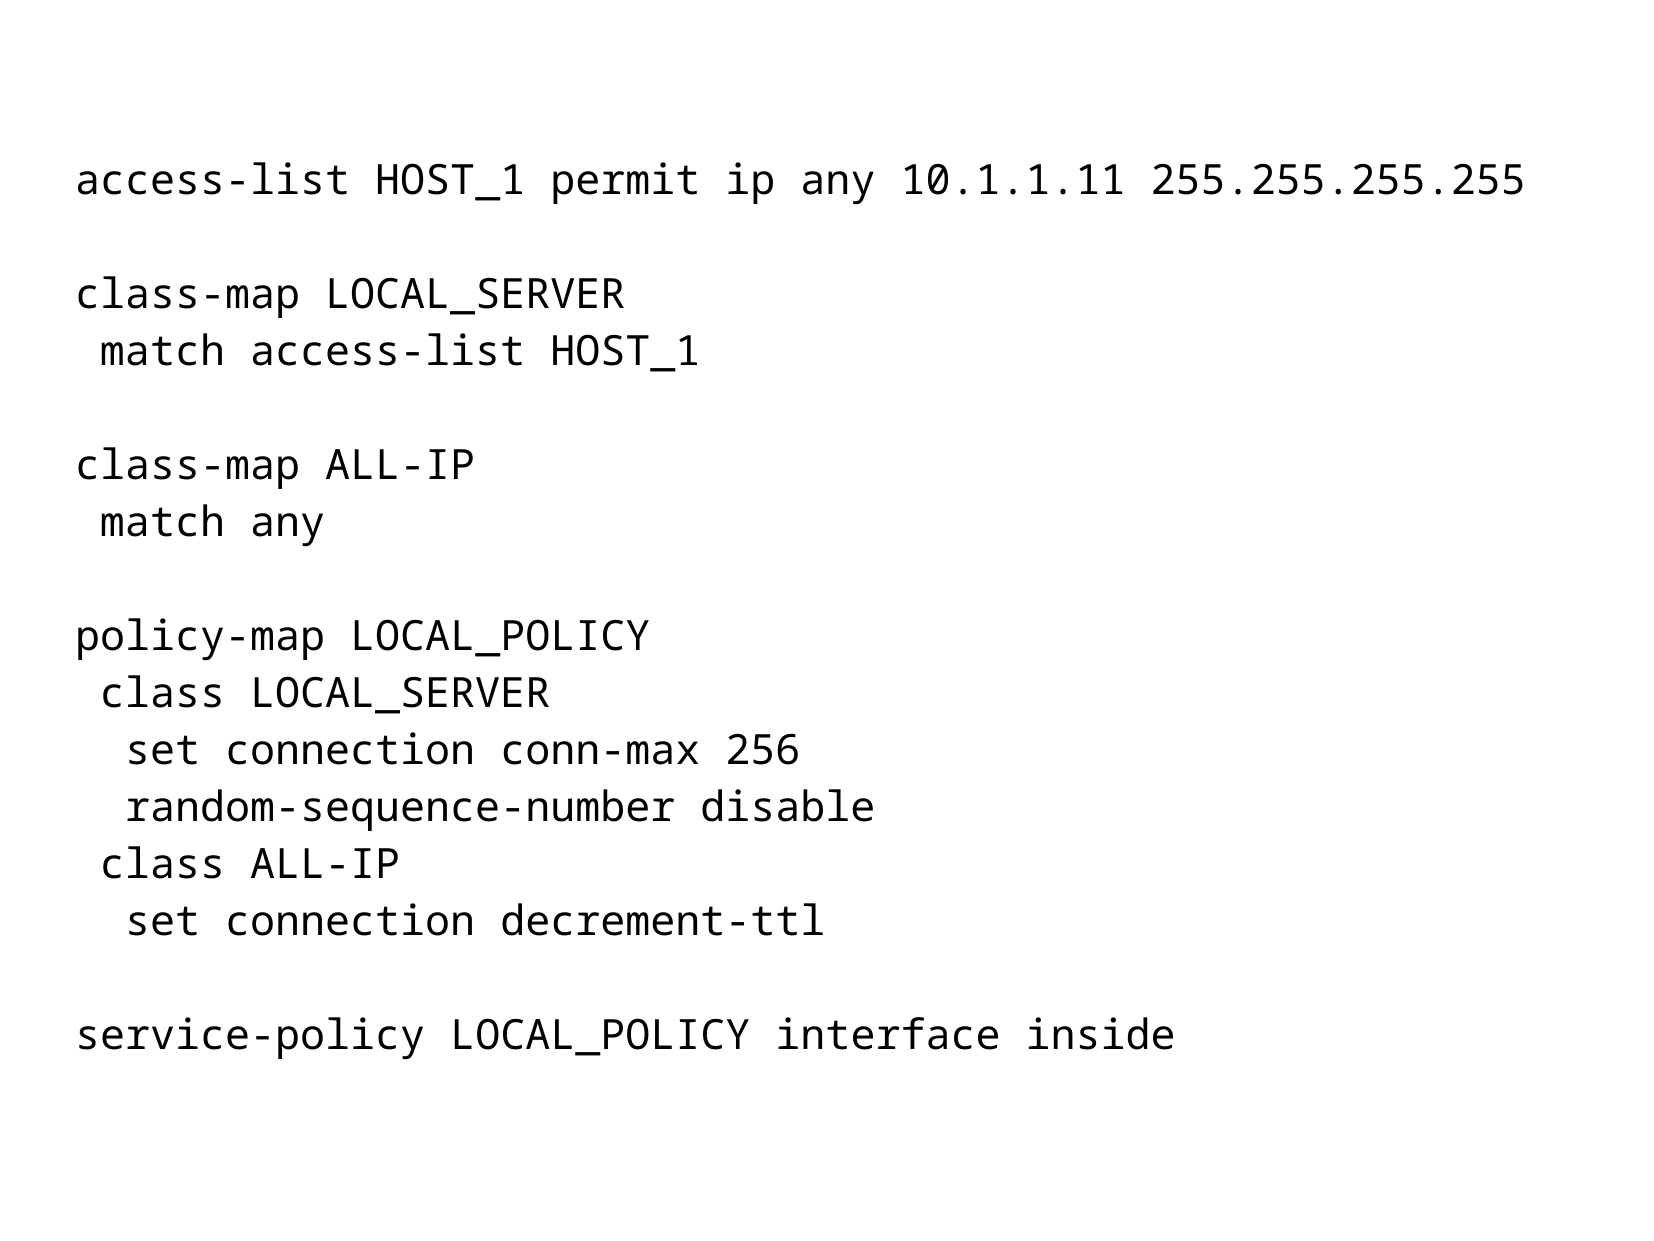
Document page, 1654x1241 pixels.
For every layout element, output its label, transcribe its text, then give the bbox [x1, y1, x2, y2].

list access-list HOST_1 permit ip any 10.1.1.11 255.255.255.255 class-map LOCAL_SERVER match access-list HOST_1 class-map ALL-IP match any policy-map LOCAL_POLICY class LOCAL_SERVER set connection conn-max 256 random-sequence-number disable class ALL-IP set connection decrement-ttl service-policy LOCAL_POLICY interface inside [75, 150, 1613, 1163]
